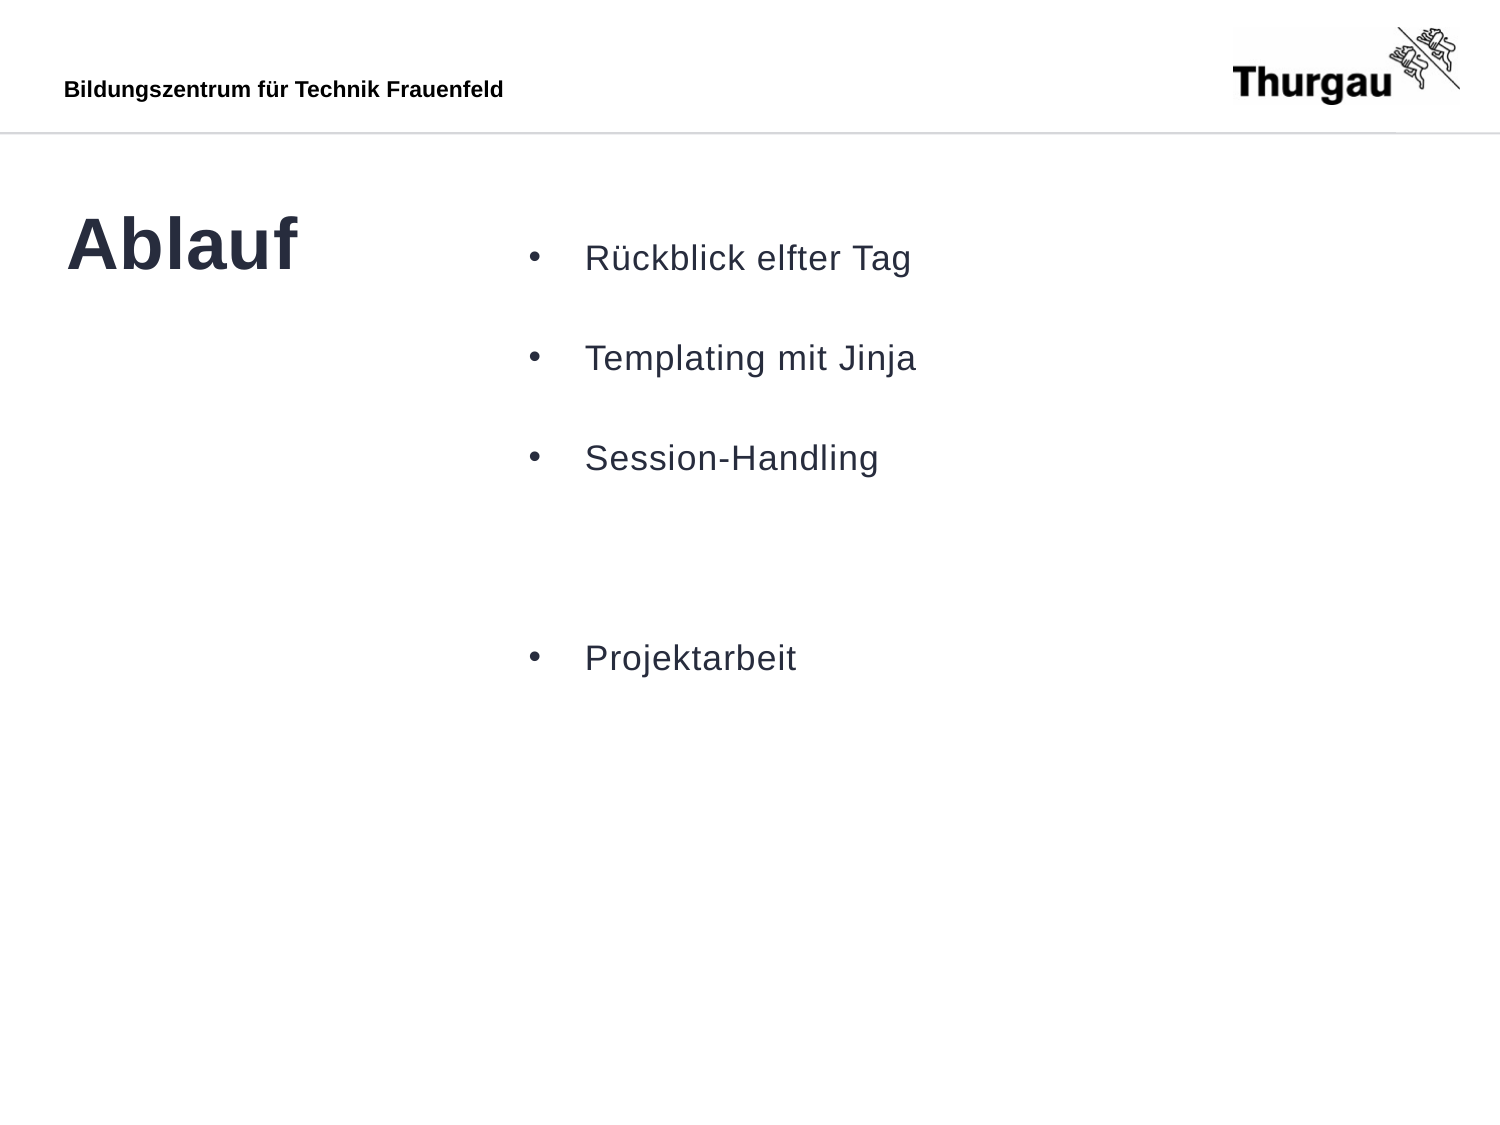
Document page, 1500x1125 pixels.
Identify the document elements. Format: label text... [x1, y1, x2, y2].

picture [1233, 27, 1460, 105]
text_box Rückblick elfter Tag Templating mit Jinja Session-Handling Projektarbeit [513, 219, 1435, 1042]
text_box Bildungszentrum für Technik Frauenfeld [48, 65, 667, 115]
text_box Ablauf [51, 208, 422, 587]
